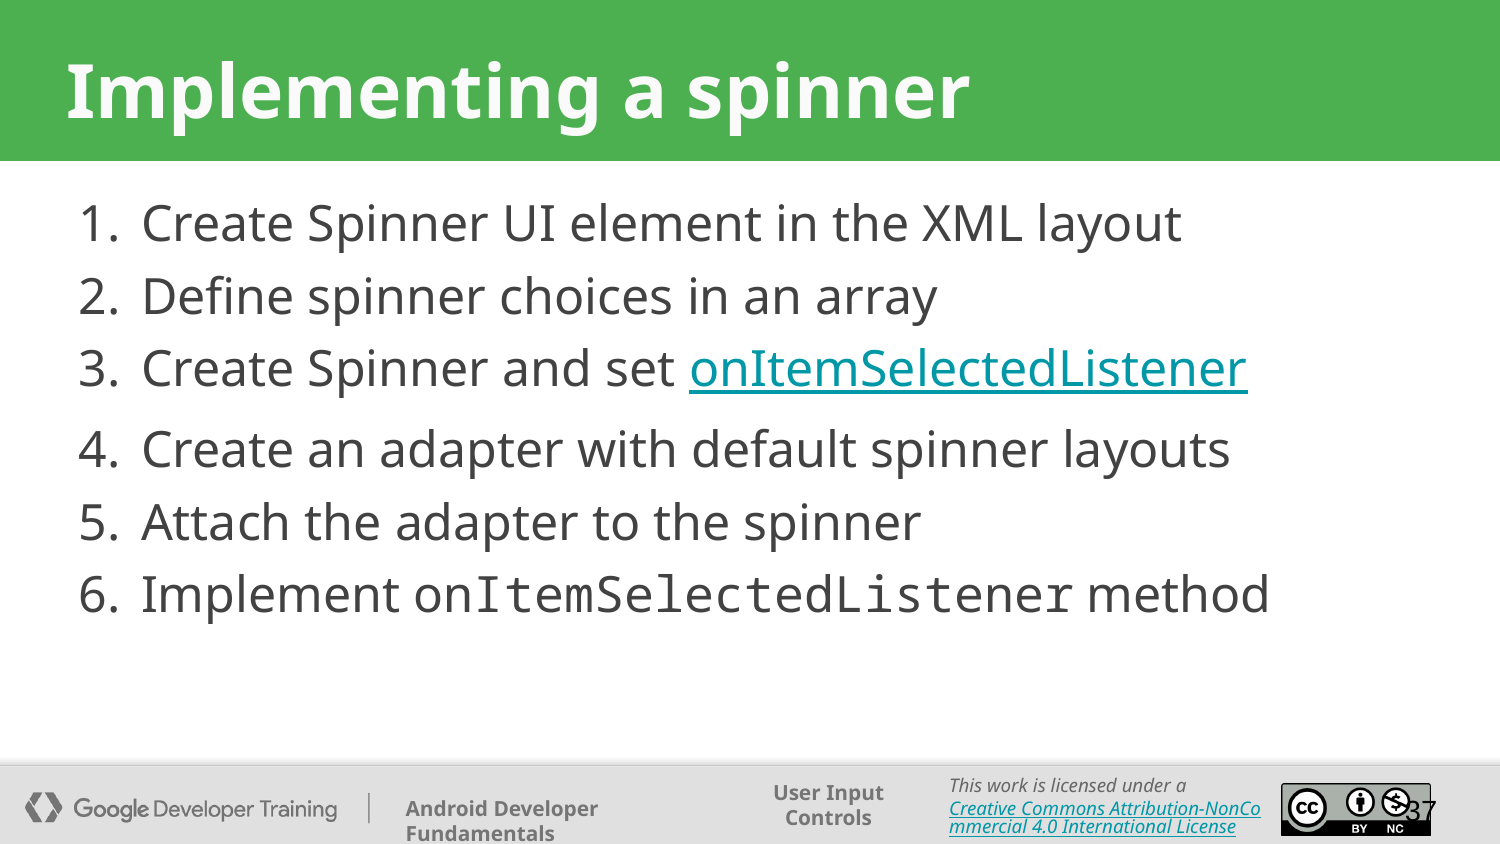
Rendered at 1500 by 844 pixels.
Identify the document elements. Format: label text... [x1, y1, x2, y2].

title Implementing a spinner [51, 28, 1449, 122]
slide_number <number> [1389, 777, 1480, 842]
list Create Spinner UI element in the XML layout Define spinner choices in an array Create Spinner and set onItemSelectedListener Create an adapter with default spinner layouts Attach the adapter to the spinner Implement onItemSelectedListener method [51, 176, 1491, 730]
picture [0, 161, 1500, 844]
